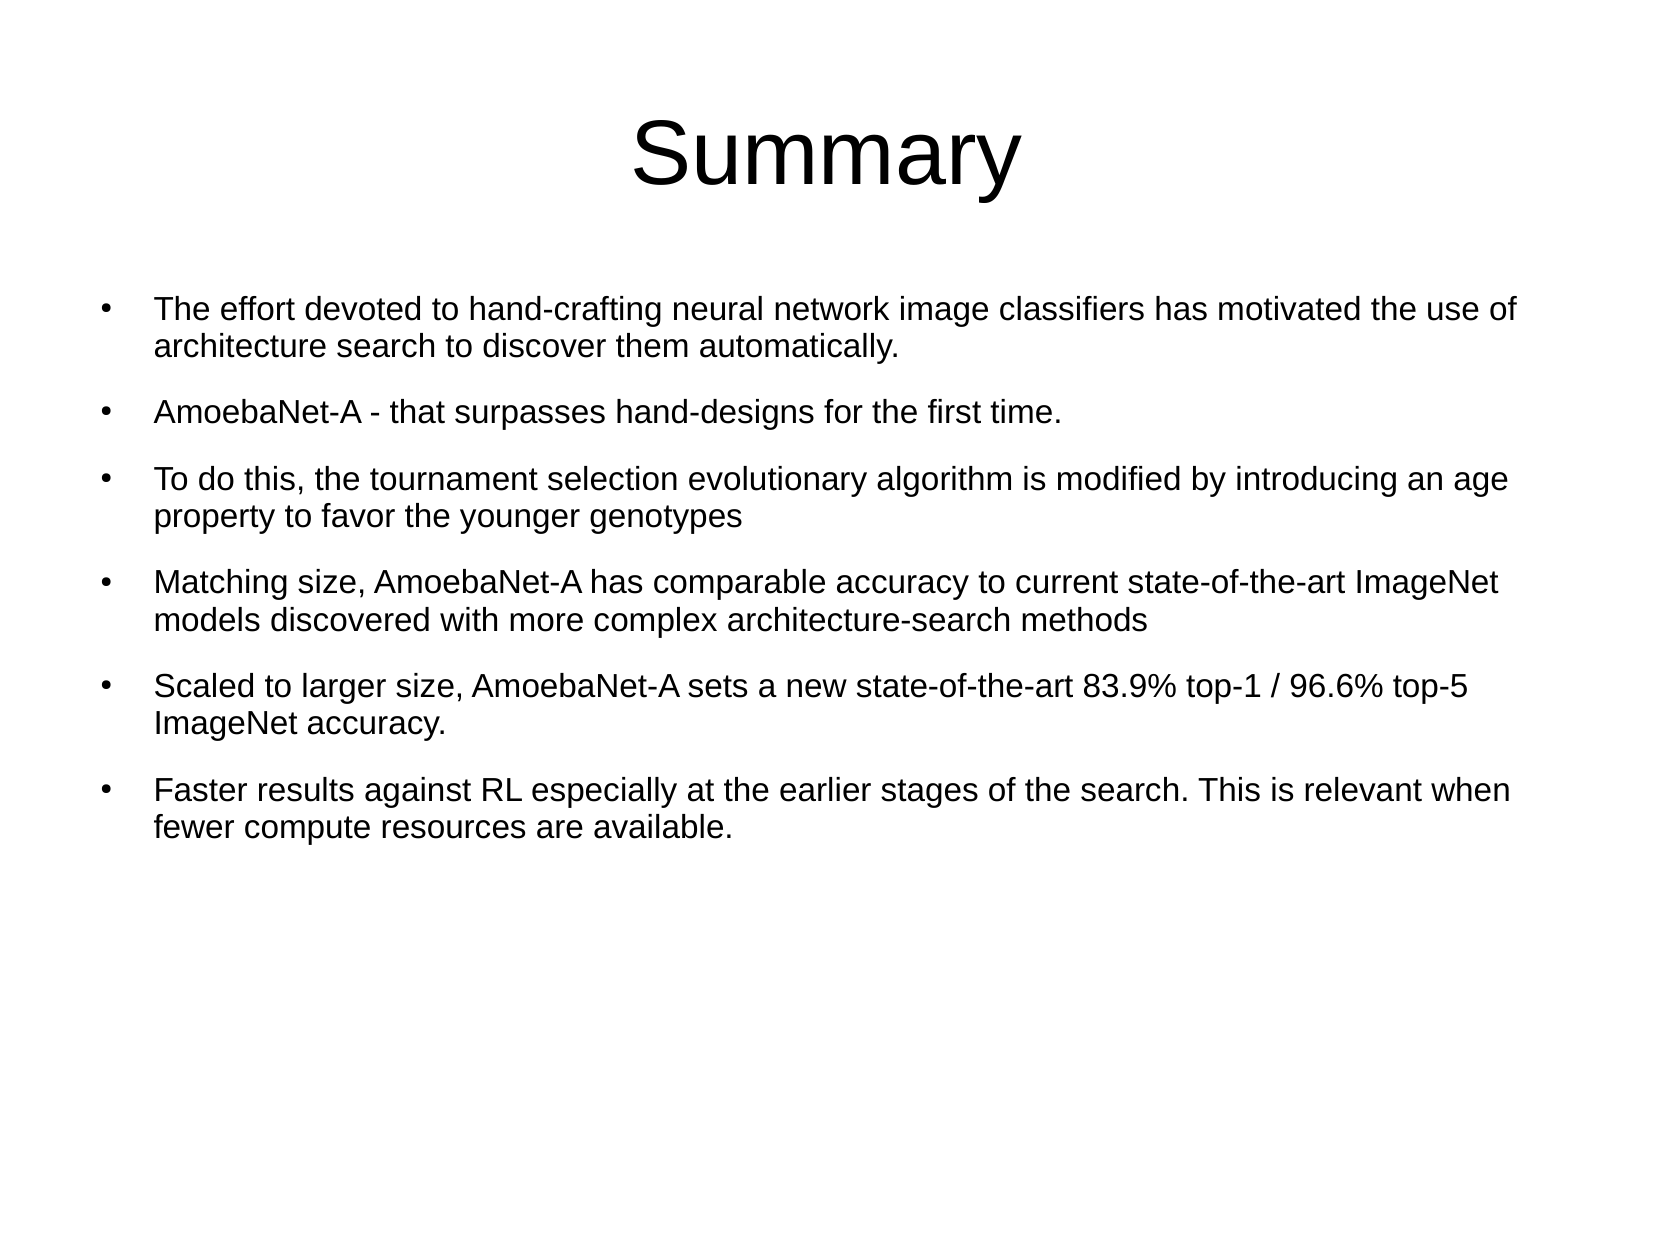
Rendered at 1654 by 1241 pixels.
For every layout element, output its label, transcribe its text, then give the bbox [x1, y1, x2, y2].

title Summary [82, 49, 1571, 257]
list The effort devoted to hand-crafting neural network image classifiers has motivated the use of architecture search to discover them automatically. AmoebaNet-A - that surpasses hand-designs for the first time. To do this, the tournament selection evolutionary algorithm is modified by introducing an age property to favor the younger genotypes Matching size, AmoebaNet-A has comparable accuracy to current state-of-the-art ImageNet models discovered with more complex architecture-search methods Scaled to larger size, AmoebaNet-A sets a new state-of-the-art 83.9% top-1 / 96.6% top-5 ImageNet accuracy. Faster results against RL especially at the earlier stages of the search. This is relevant when fewer compute resources are available. [82, 290, 1571, 1010]
